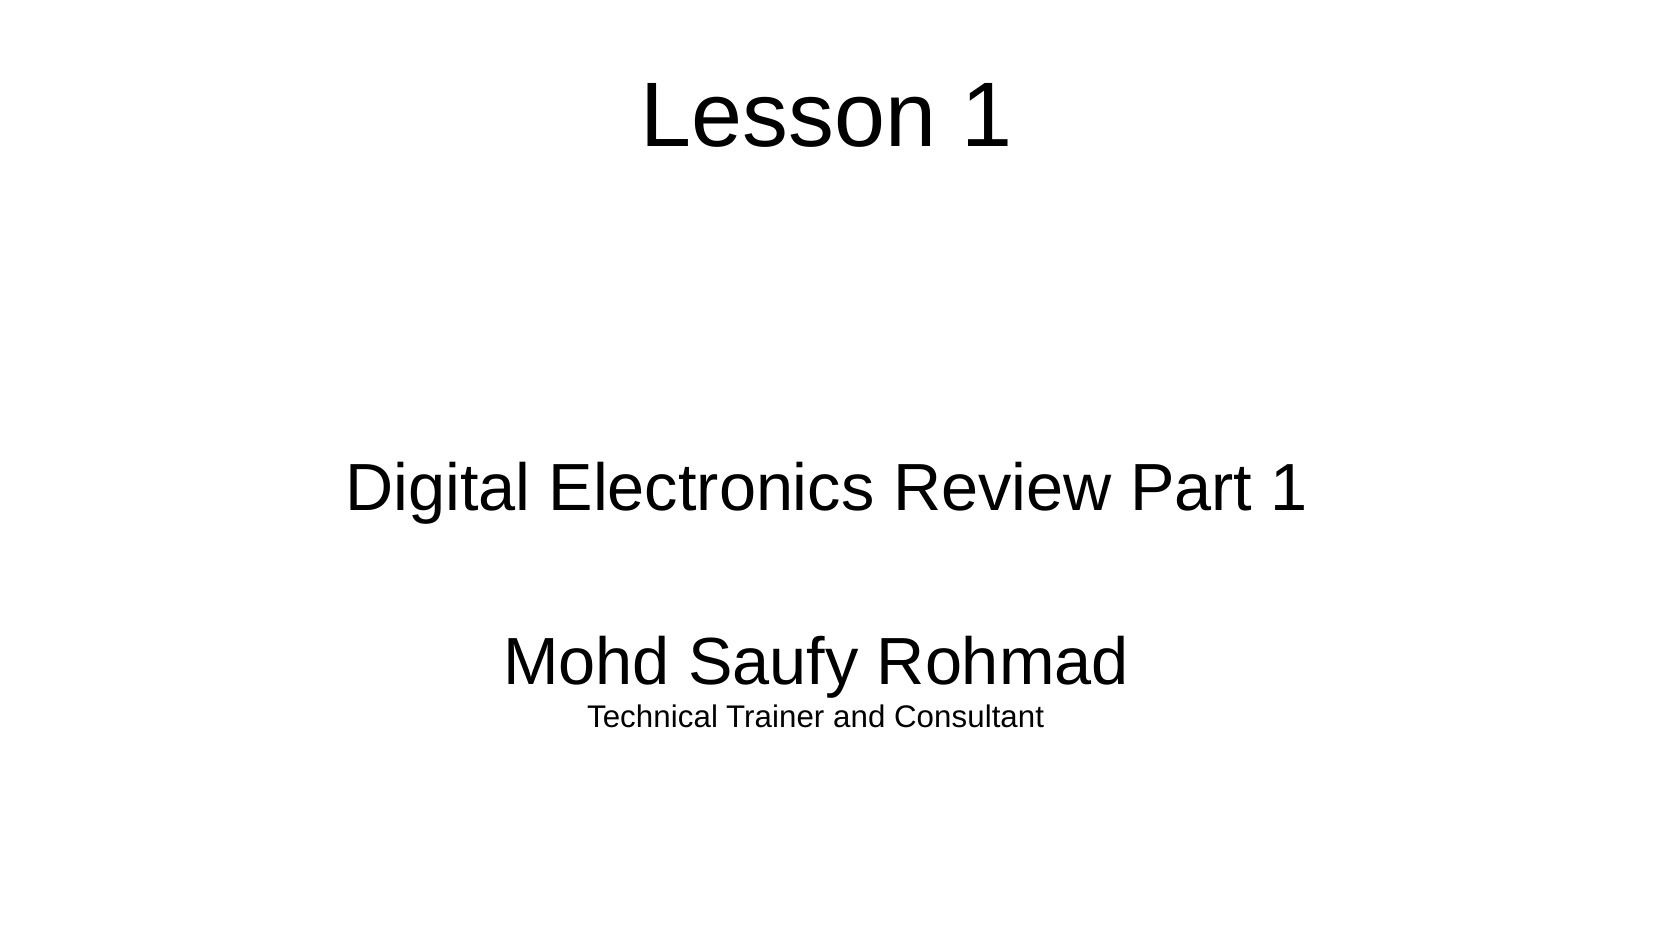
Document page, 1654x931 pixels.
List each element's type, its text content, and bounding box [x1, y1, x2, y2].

subtitle Digital Electronics Review Part 1 [82, 217, 1571, 758]
title Lesson 1 [82, 37, 1571, 193]
text_box Mohd Saufy Rohmad Technical Trainer and Consultant [71, 615, 1561, 743]
